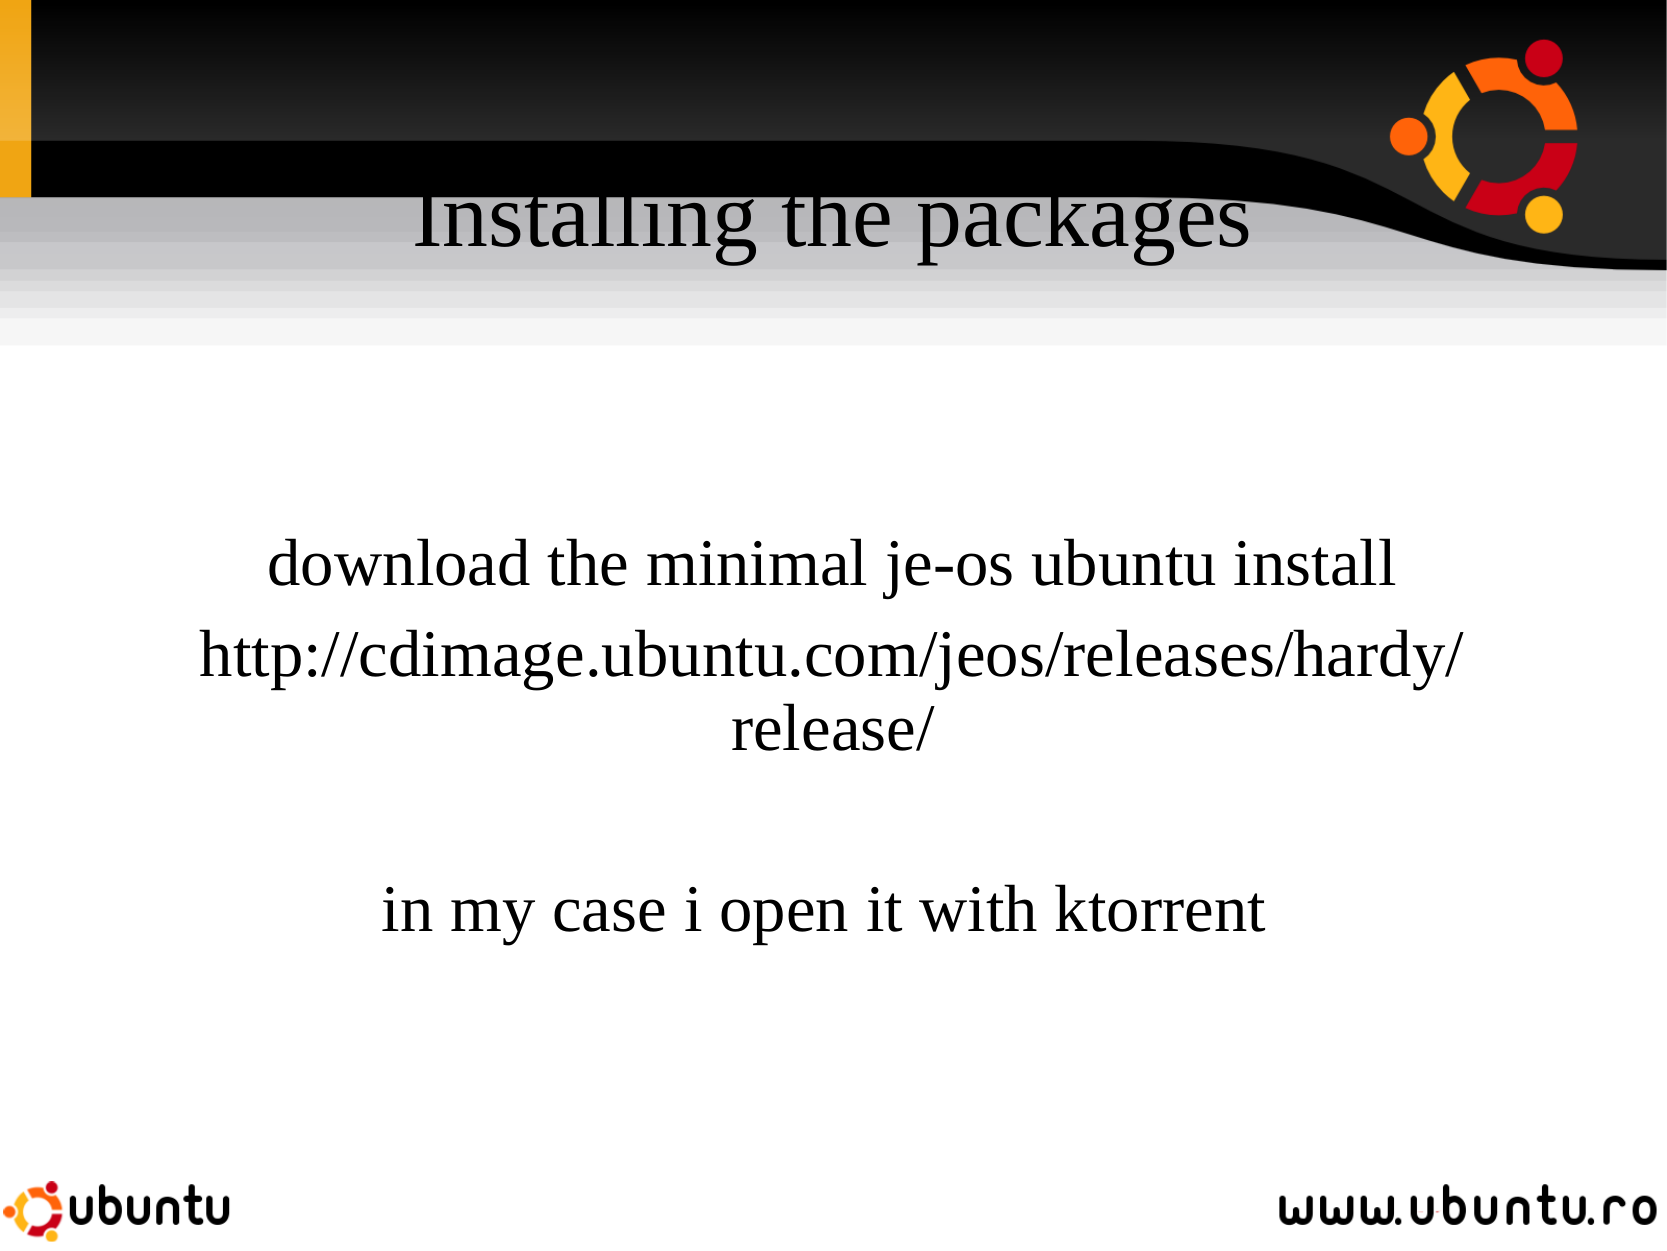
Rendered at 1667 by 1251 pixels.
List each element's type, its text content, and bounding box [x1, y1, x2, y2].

subtitle download the minimal je-os ubuntu install http://cdimage.ubuntu.com/jeos/releases/hardy/release/ in my case i open it with ktorrent [125, 368, 1542, 1104]
picture [0, 0, 1667, 1251]
title Installing the packages [125, 118, 1542, 312]
